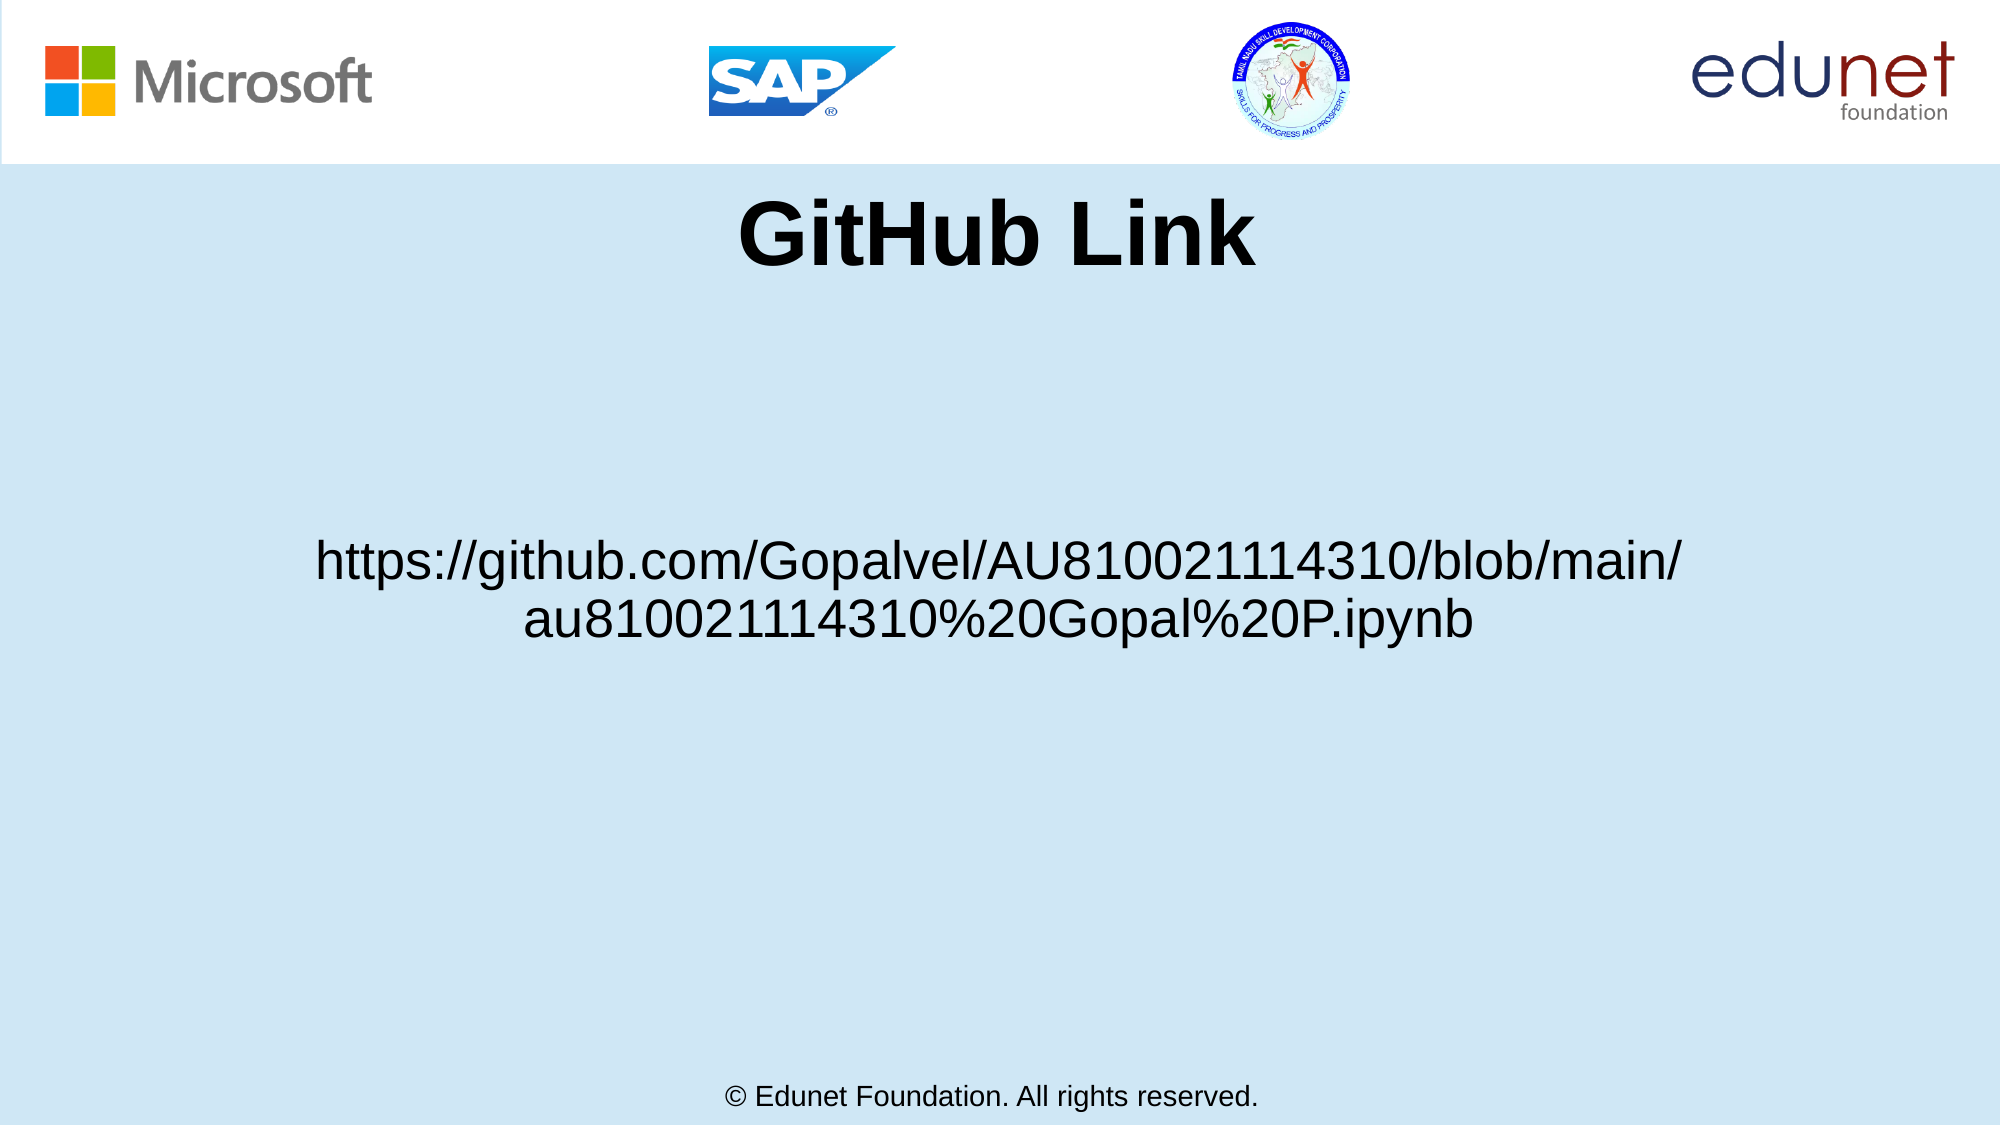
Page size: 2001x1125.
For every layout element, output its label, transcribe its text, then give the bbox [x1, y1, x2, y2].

picture [1686, 37, 1957, 125]
picture [45, 46, 372, 116]
title GitHub Link [247, 158, 1748, 293]
footer © Edunet Foundation. All rights reserved. [655, 1065, 1331, 1125]
picture [1232, 22, 1350, 140]
picture [709, 48, 896, 116]
subtitle https://github.com/Gopalvel/AU810021114310/blob/main/au810021114310%20Gopal%20P.ipynb [85, 525, 1915, 749]
